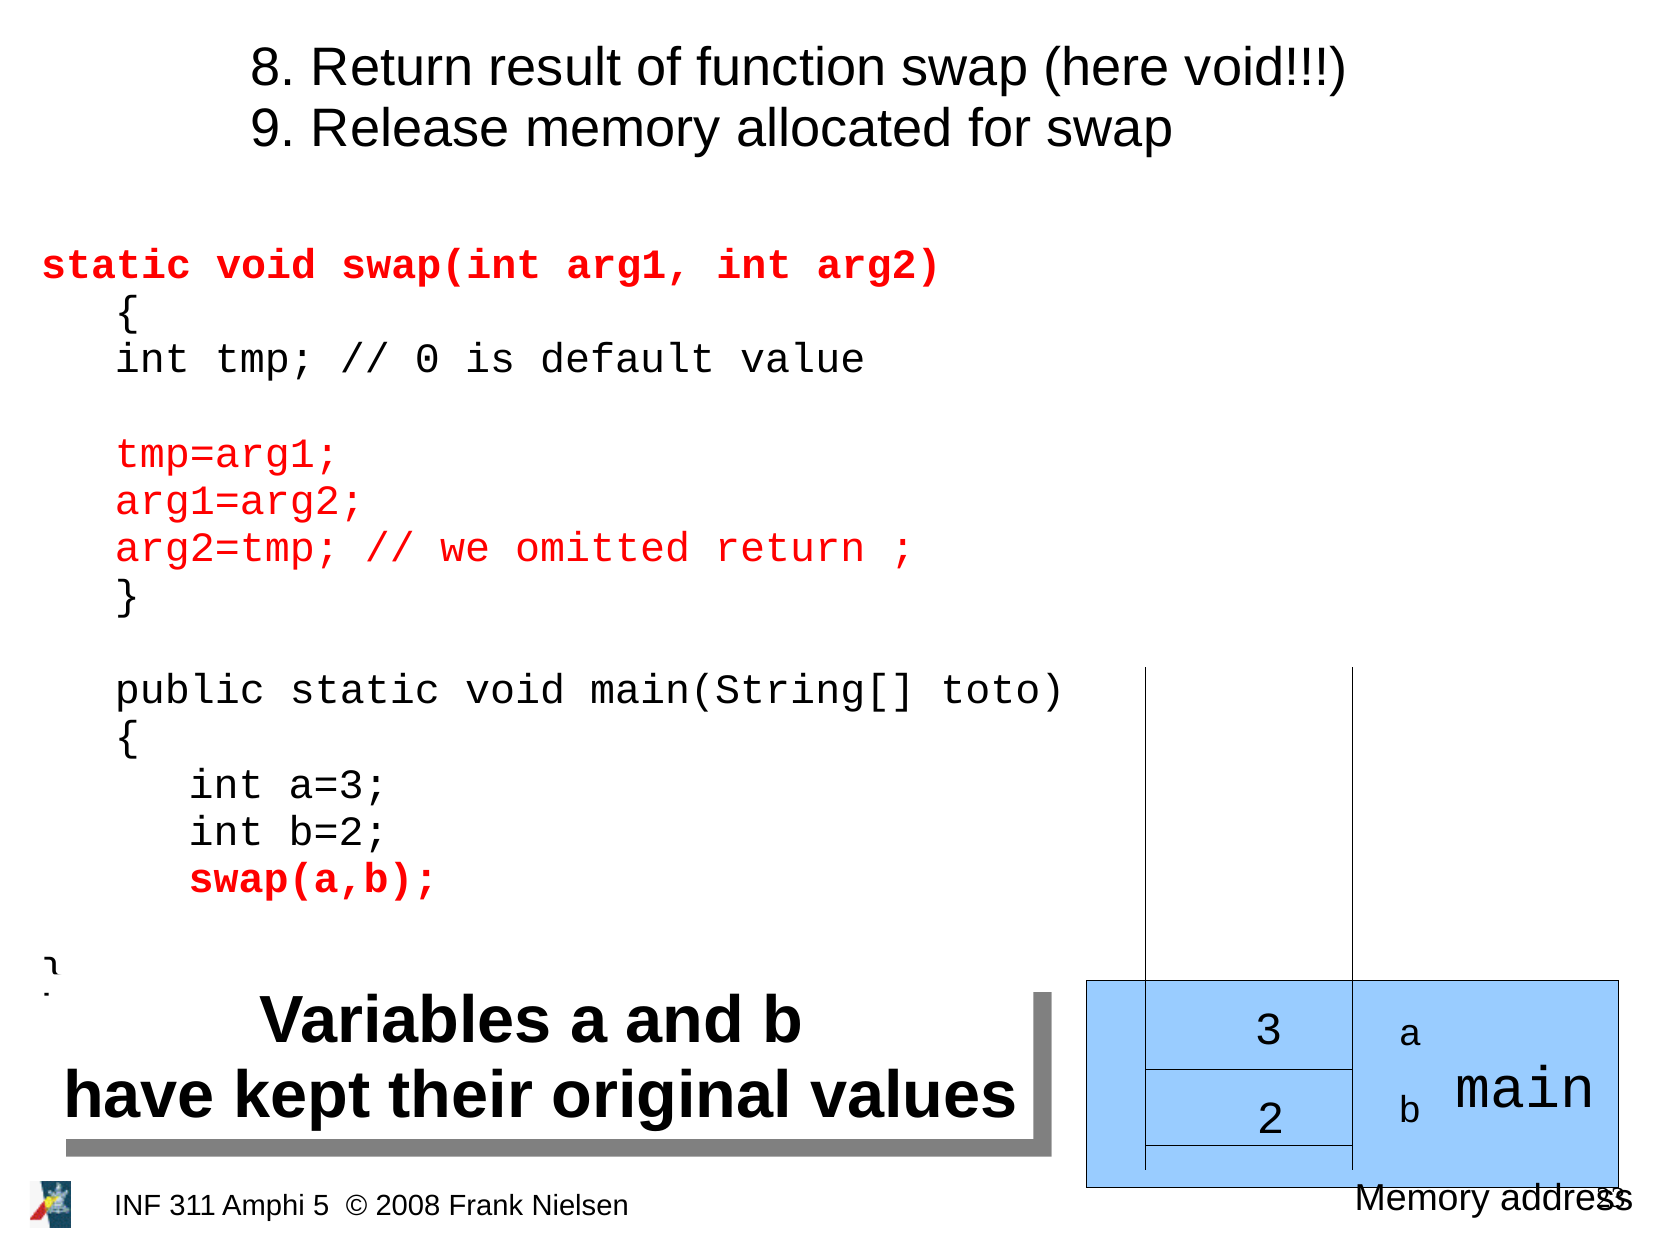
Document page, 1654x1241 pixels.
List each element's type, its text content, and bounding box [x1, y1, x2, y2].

text_box [1353, 980, 1619, 1169]
text_box main [1440, 1051, 1611, 1129]
text_box Memory address [1339, 1169, 1648, 1227]
text_box 8. Return result of function swap (here void!!!) 9. Release memory allocated for swap [236, 29, 1654, 325]
text_box a [1384, 1004, 1436, 1061]
picture [29, 1181, 71, 1228]
text_box [1146, 980, 1352, 1069]
text_box 3 [1240, 999, 1298, 1064]
text_box b [1384, 1080, 1436, 1138]
text_box static void swap(int arg1, int arg2) { int tmp; // 0 is default value tmp=arg1; arg1=arg2; arg2=tmp; // we omitted return ; } public static void main(String[] toto) { int a=3; int b=2; swap(a,b); } [26, 236, 1270, 974]
text_box [1086, 980, 1352, 1188]
text_box 2 [1242, 1088, 1300, 1152]
text_box Variables a and b have kept their original values [48, 974, 1034, 1139]
text_box [1146, 1070, 1352, 1145]
